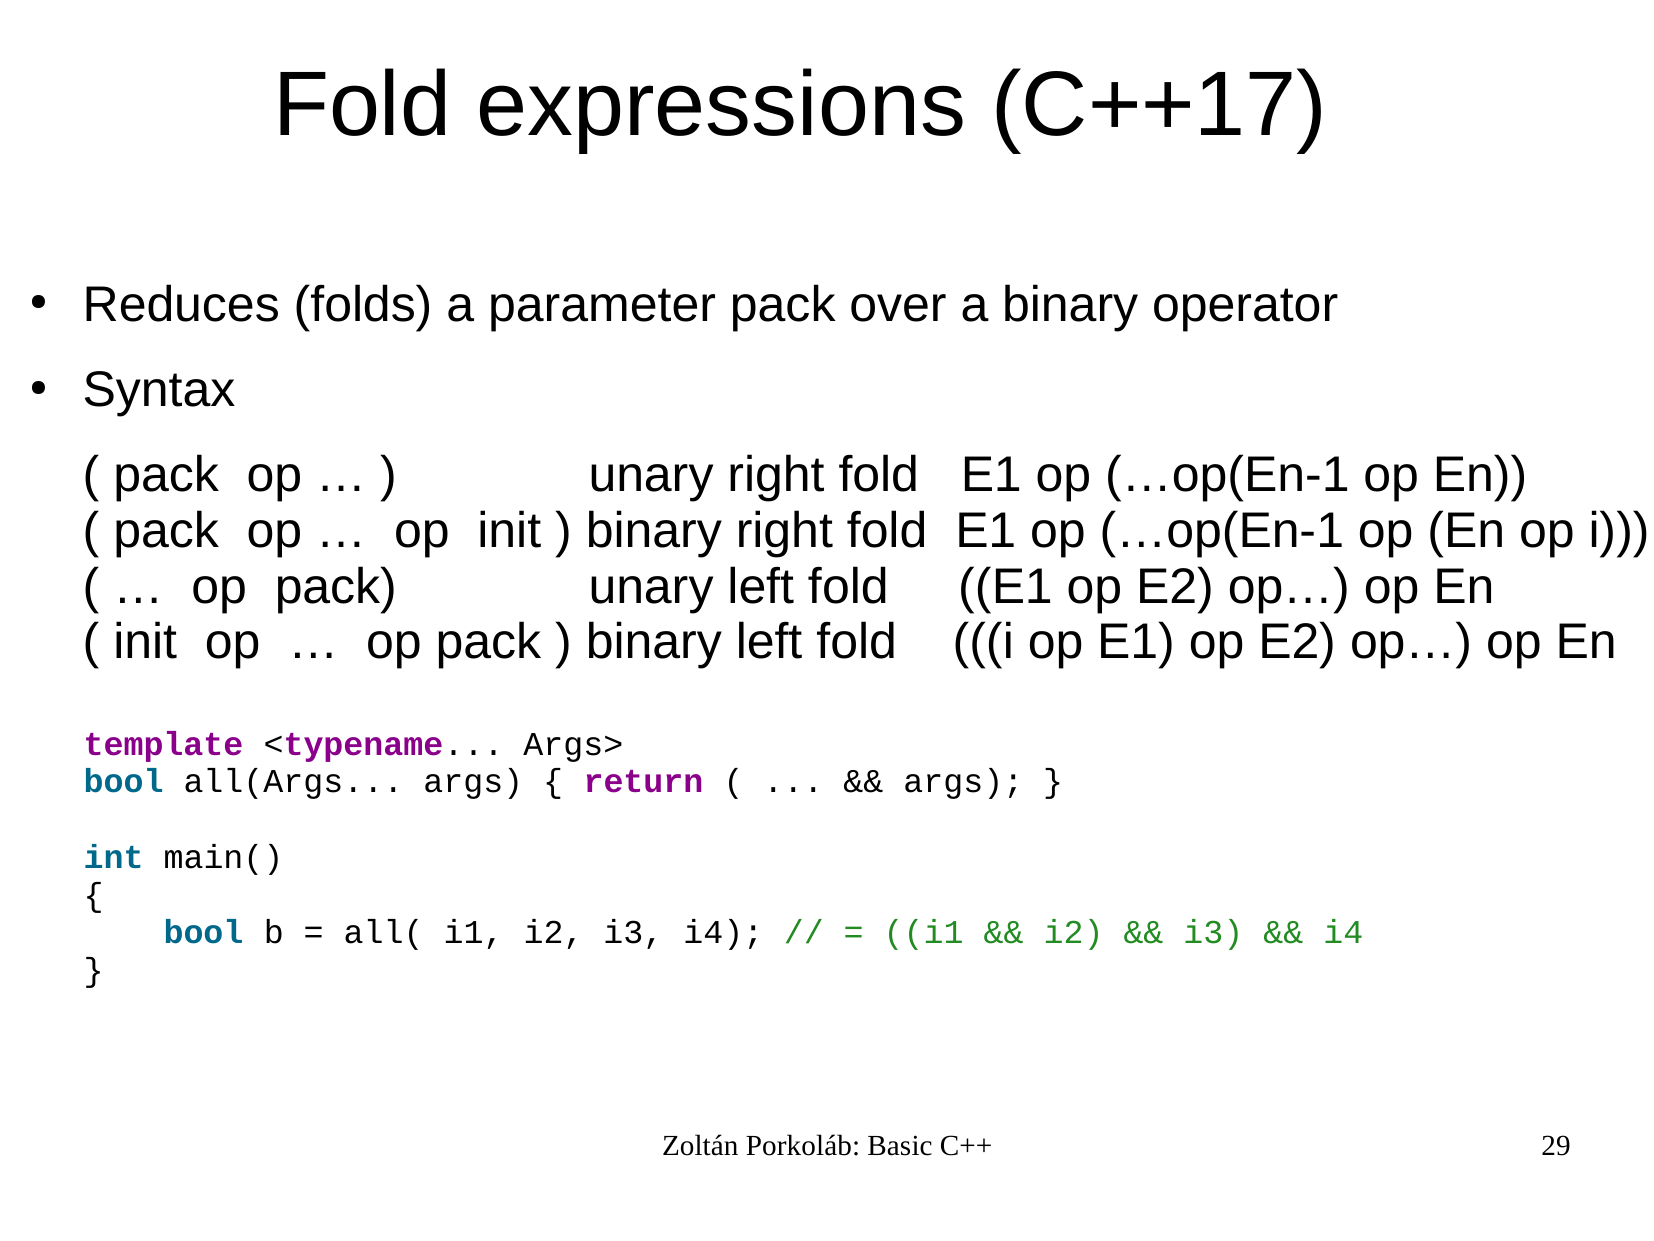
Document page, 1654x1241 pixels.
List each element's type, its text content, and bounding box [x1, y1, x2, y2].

title Fold expressions (C++17) [56, 0, 1546, 195]
list Reduces (folds) a parameter pack over a binary operator Syntax ( pack op … ) unary right fold E1 op (…op(En-1 op En)) ( pack op … op init ) binary right fold E1 op (…op(En-1 op (En op i))) ( … op pack) unary left fold ((E1 op E2) op…) op En ( init op … op pack ) binary left fold (((i op E1) op E2) op…) op En [11, 195, 1654, 1096]
text_box template <typename... Args> bool all(Args... args) { return ( ... && args); } int main() { bool b = all( i1, i2, i3, i4); // = ((i1 && i2) && i3) && i4 } [68, 720, 1654, 1186]
